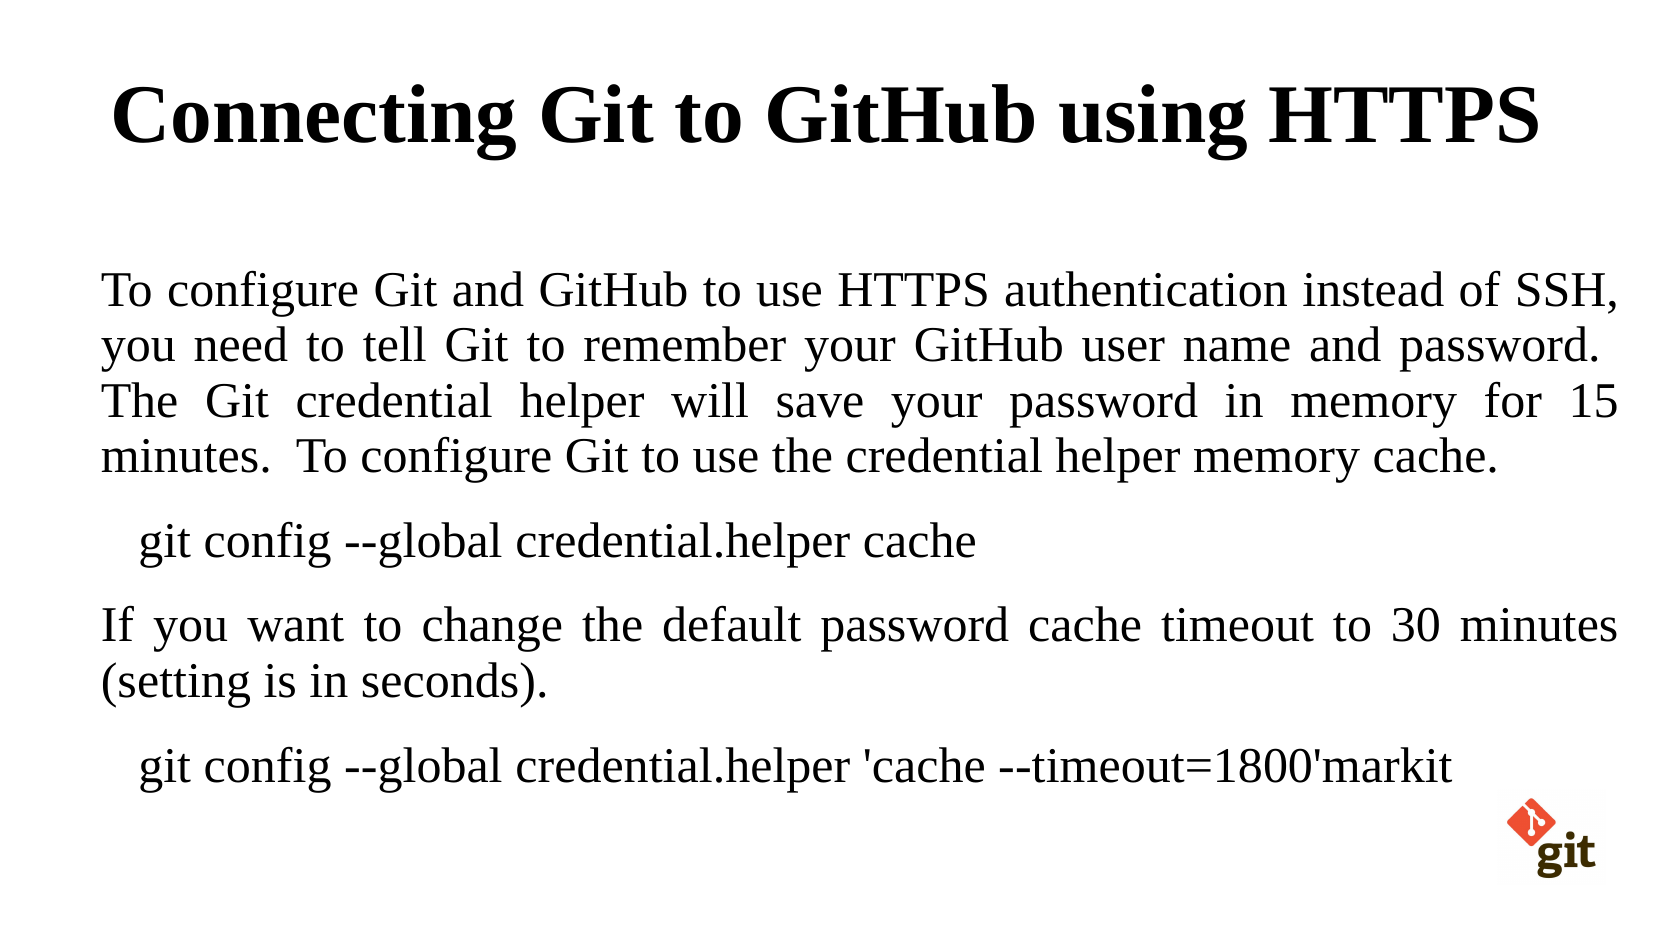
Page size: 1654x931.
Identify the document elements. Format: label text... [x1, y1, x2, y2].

list To configure Git and GitHub to use HTTPS authentication instead of SSH, you need to tell Git to remember your GitHub user name and password. The Git credential helper will save your password in memory for 15 minutes. To configure Git to use the credential helper memory cache. git config --global credential.helper cache If you want to change the default password cache timeout to 30 minutes (setting is in seconds). git config --global credential.helper 'cache --timeout=1800'markit [30, 192, 1621, 863]
picture [1497, 789, 1606, 886]
title Connecting Git to GitHub using HTTPS [82, 37, 1571, 192]
